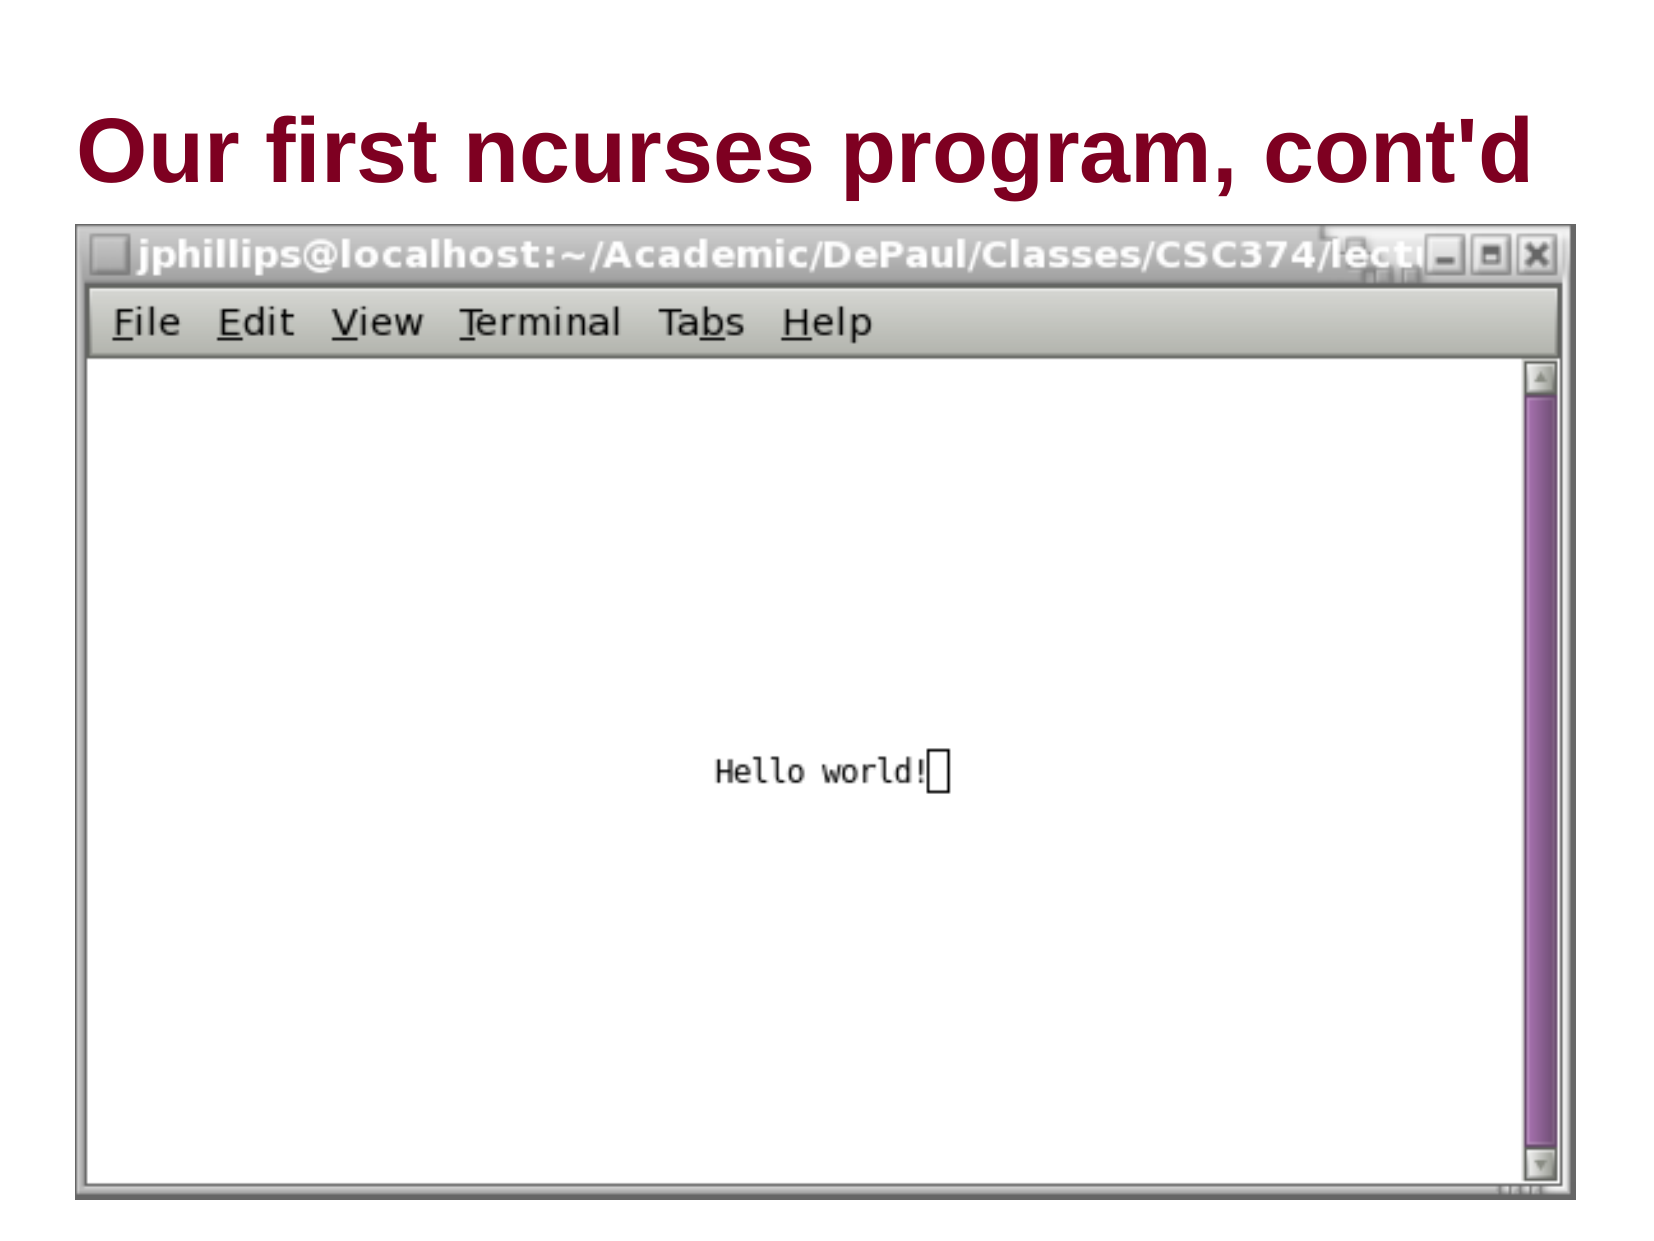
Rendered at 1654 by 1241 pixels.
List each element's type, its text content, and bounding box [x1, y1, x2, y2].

title Our first ncurses program, cont'd [75, 94, 1538, 207]
picture [0, 0, 1654, 1241]
